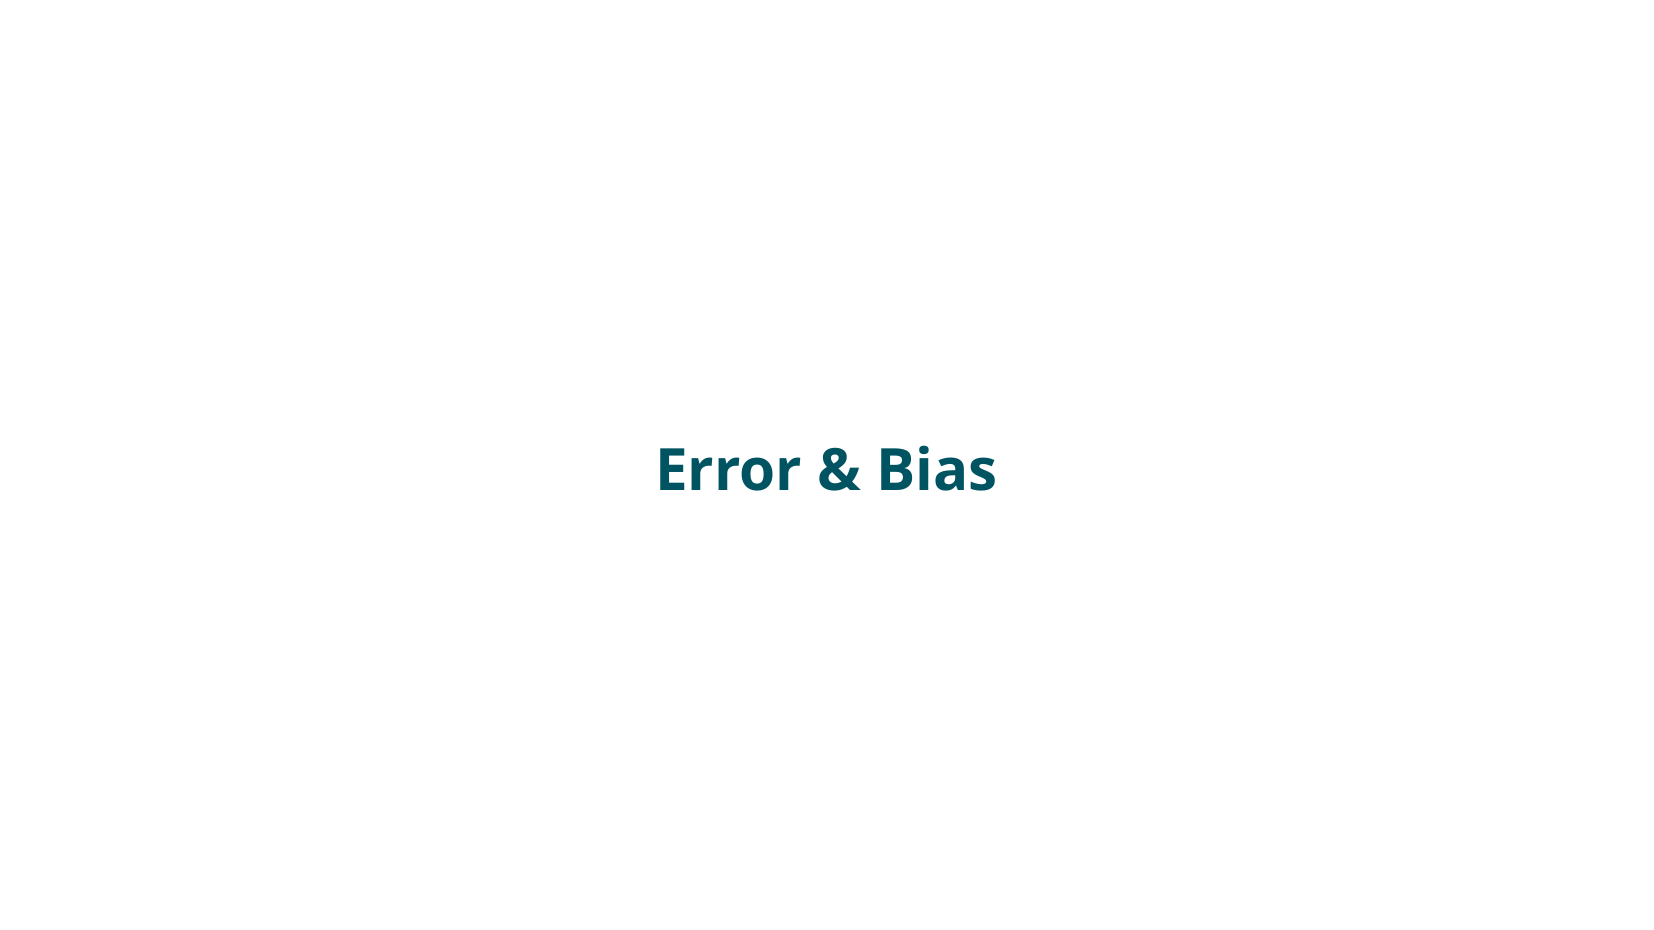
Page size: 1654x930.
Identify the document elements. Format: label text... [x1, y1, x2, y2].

text_box Error & Bias [56, 417, 1597, 513]
